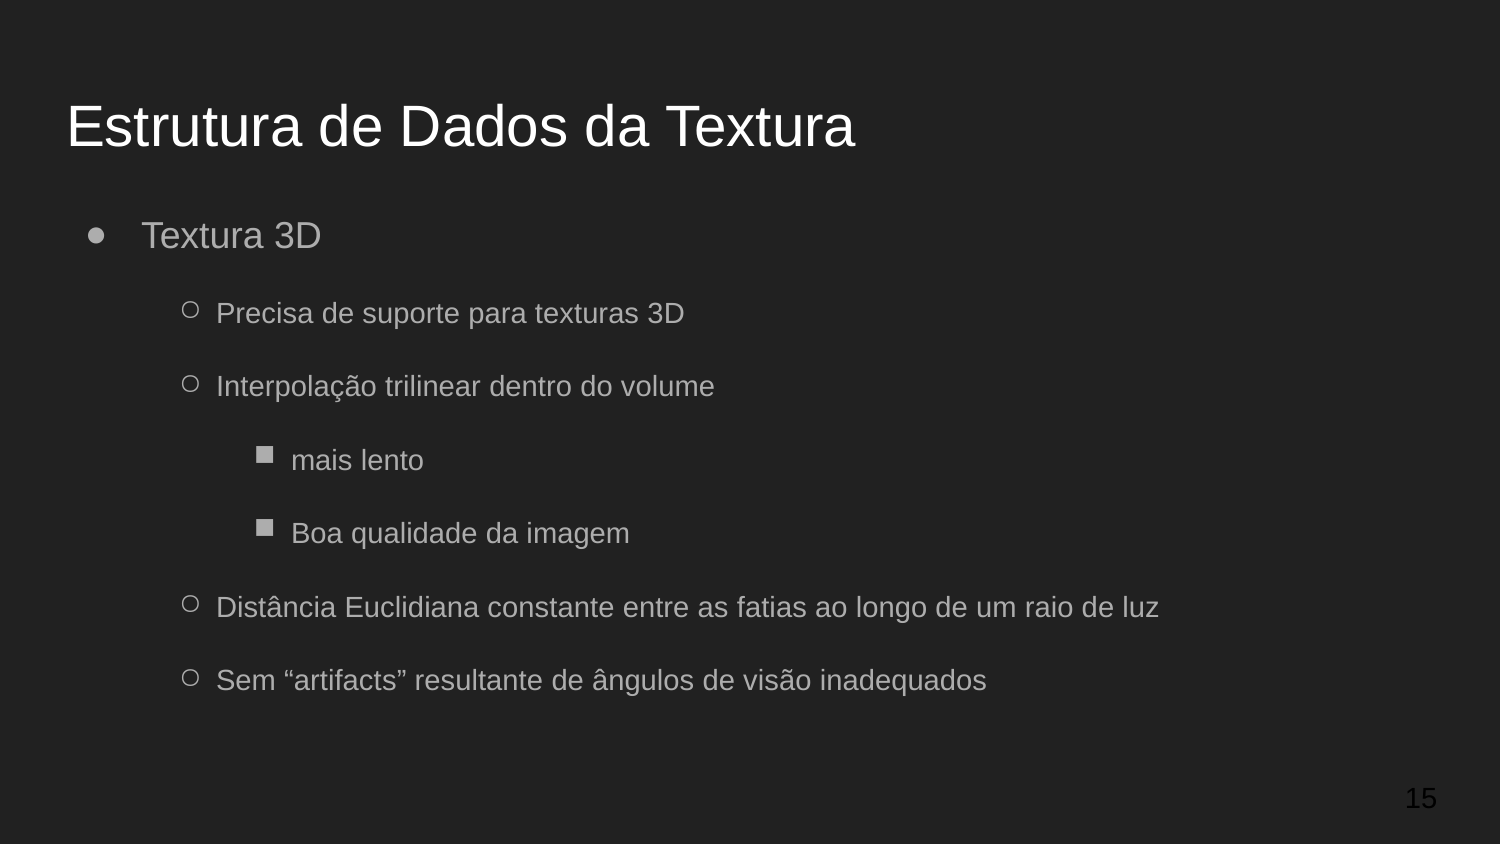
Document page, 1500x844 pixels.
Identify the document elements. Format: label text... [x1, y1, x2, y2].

title Estrutura de Dados da Textura [51, 72, 1449, 167]
slide_number <number> [1389, 764, 1480, 830]
list Textura 3D Precisa de suporte para texturas 3D Interpolação trilinear dentro do volume mais lento Boa qualidade da imagem Distância Euclidiana constante entre as fatias ao longo de um raio de luz Sem “artifacts” resultante de ângulos de visão inadequados [51, 189, 1449, 750]
